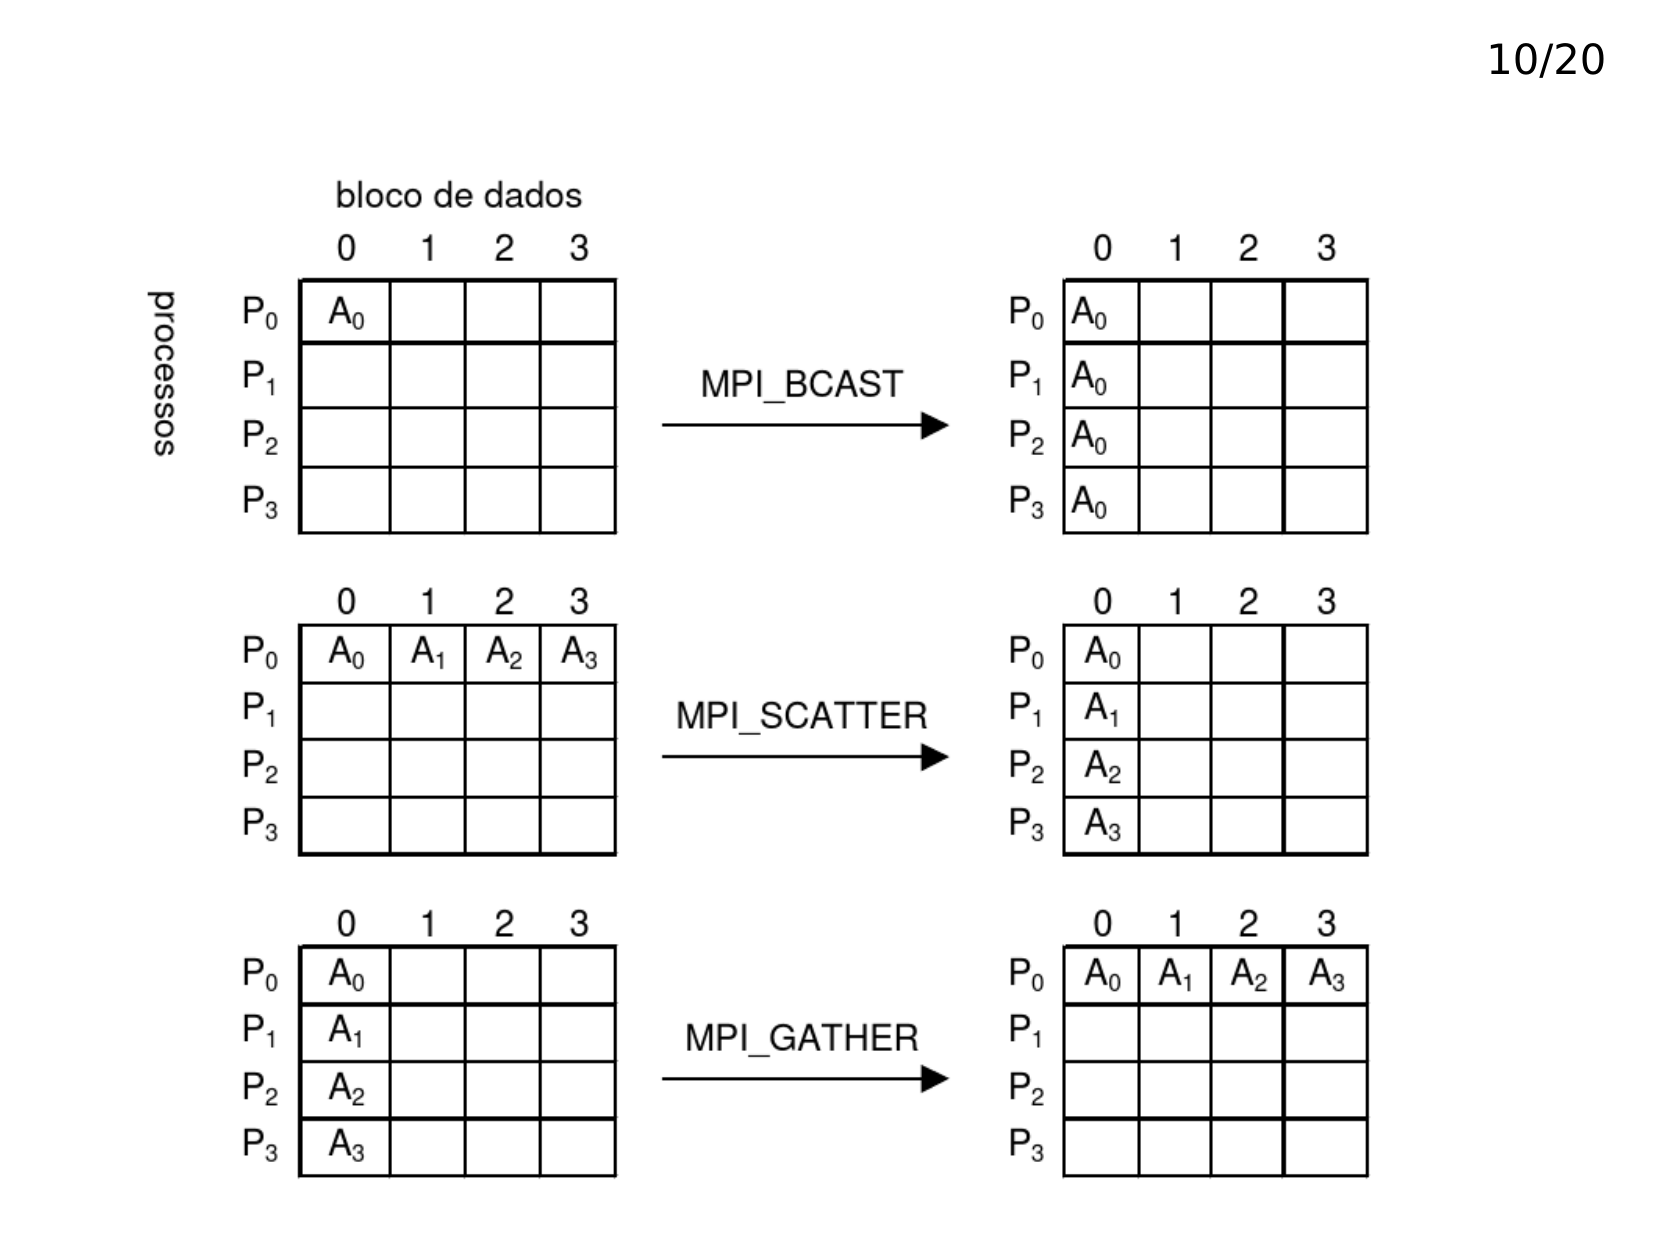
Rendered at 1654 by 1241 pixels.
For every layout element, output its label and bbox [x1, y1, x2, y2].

picture [134, 175, 1377, 1187]
